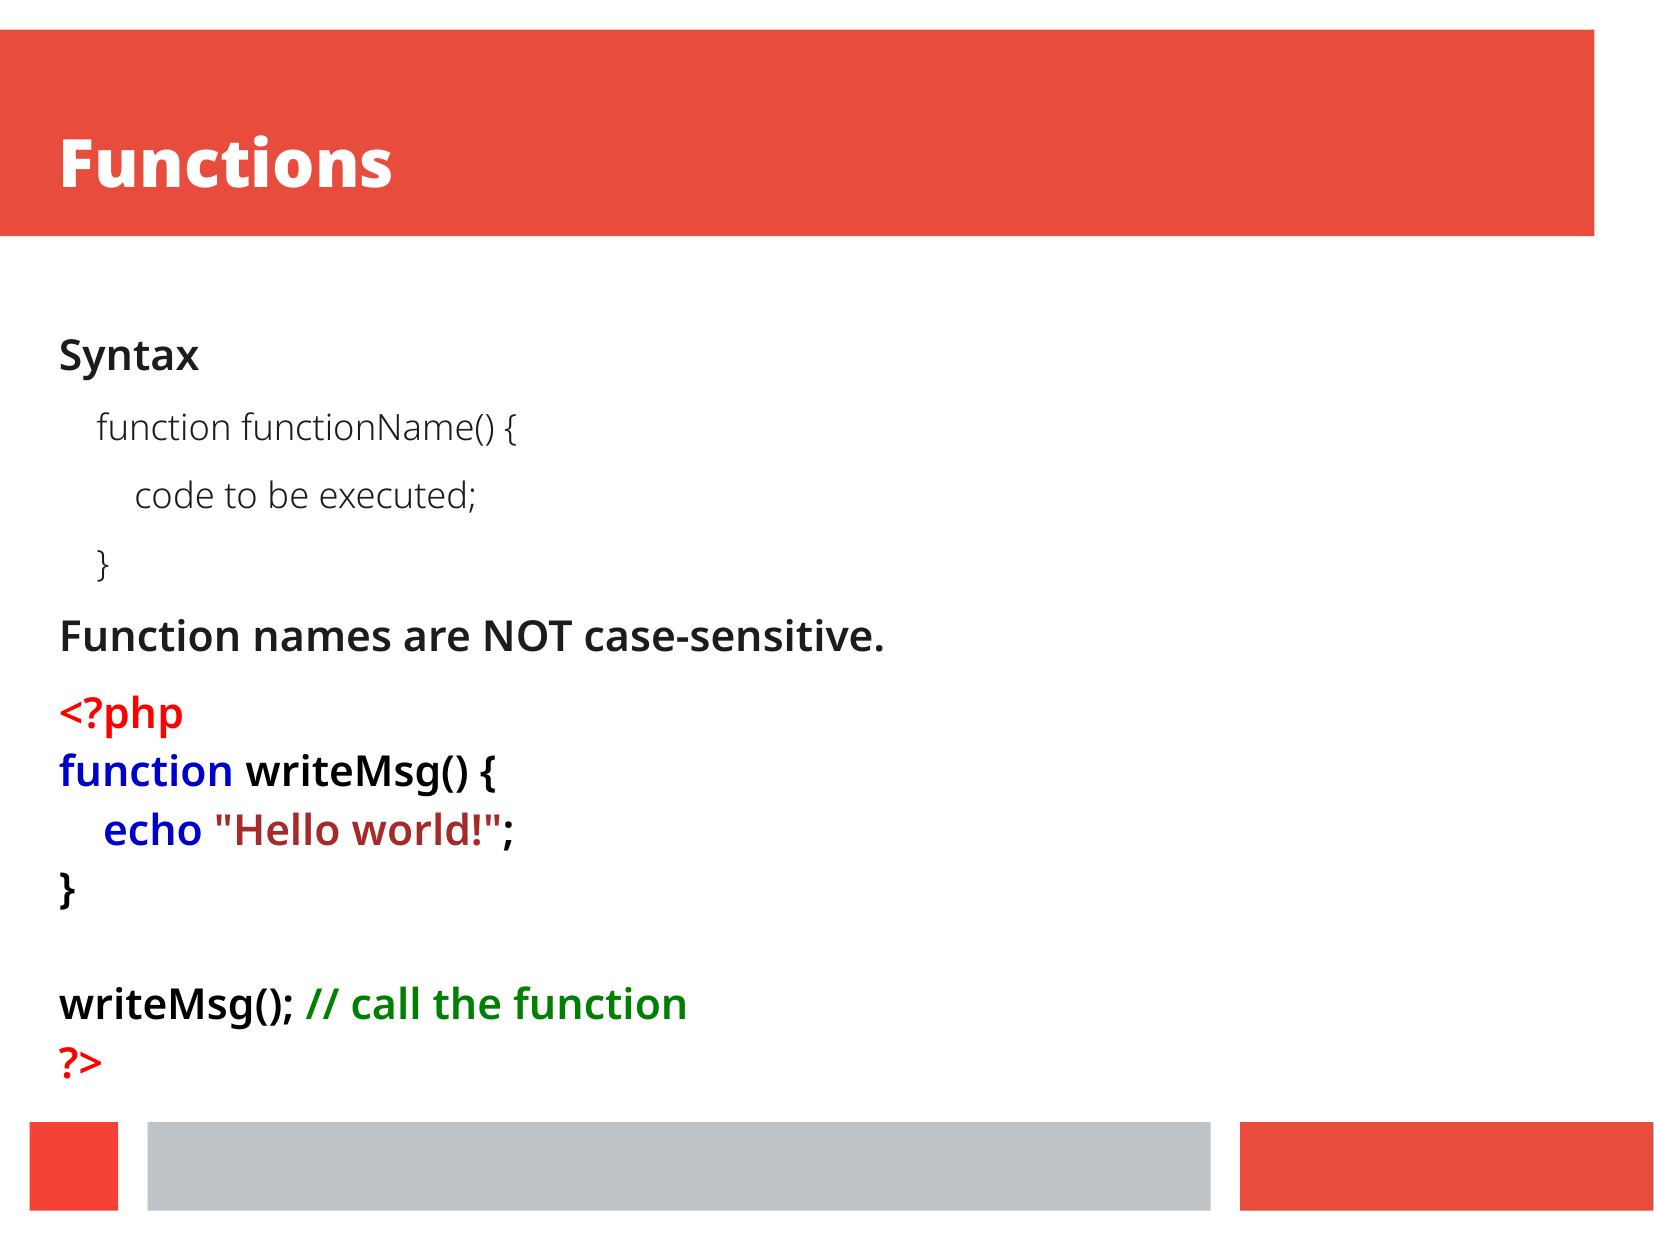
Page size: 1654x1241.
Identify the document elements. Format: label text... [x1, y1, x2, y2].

list Syntax function functionName() { code to be executed; } Function names are NOT case-sensitive. <?php function writeMsg() { echo "Hello world!"; } writeMsg(); // call the function ?> [59, 324, 1565, 1093]
title Functions [59, 59, 1595, 207]
